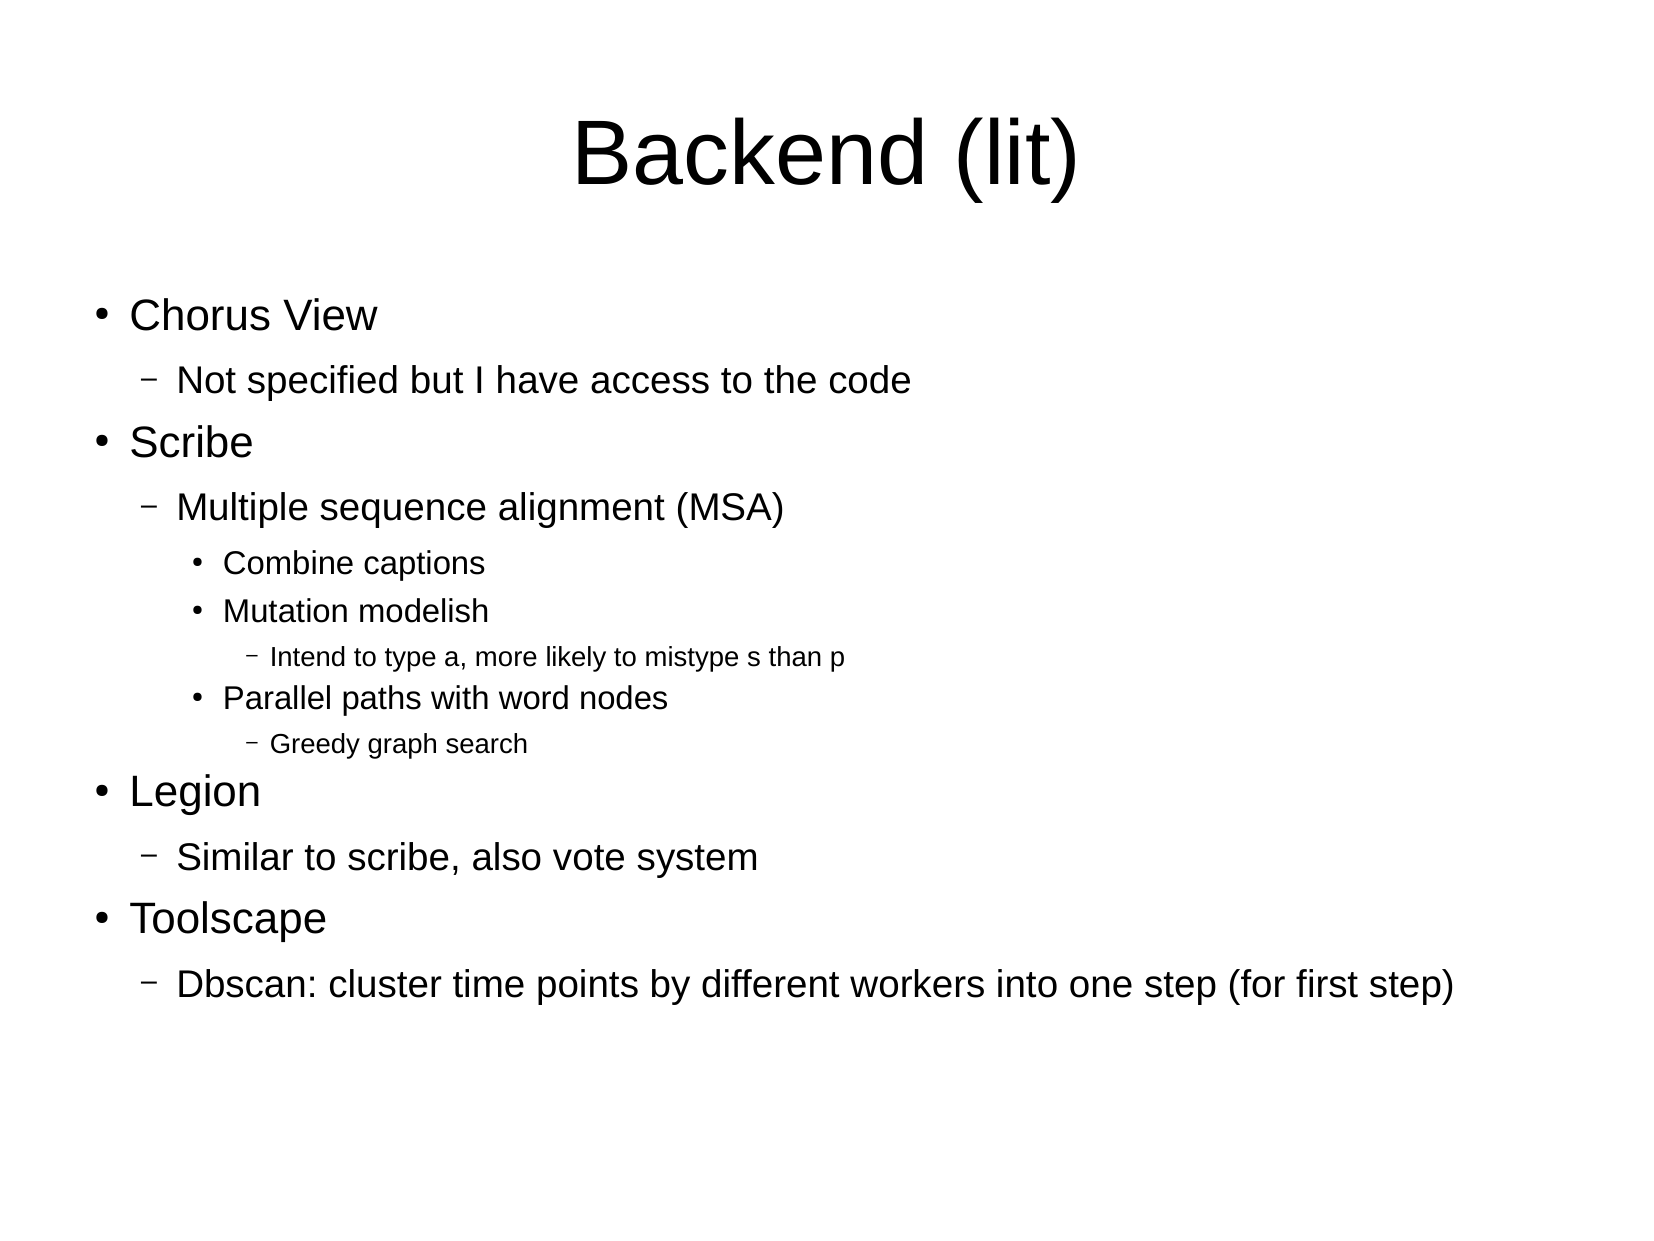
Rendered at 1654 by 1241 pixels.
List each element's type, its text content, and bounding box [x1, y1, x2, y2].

list Chorus View Not specified but I have access to the code Scribe Multiple sequence alignment (MSA) Combine captions Mutation modelish Intend to type a, more likely to mistype s than p Parallel paths with word nodes Greedy graph search Legion Similar to scribe, also vote system Toolscape Dbscan: cluster time points by different workers into one step (for first step) [82, 290, 1571, 1010]
title Backend (lit) [82, 49, 1571, 257]
